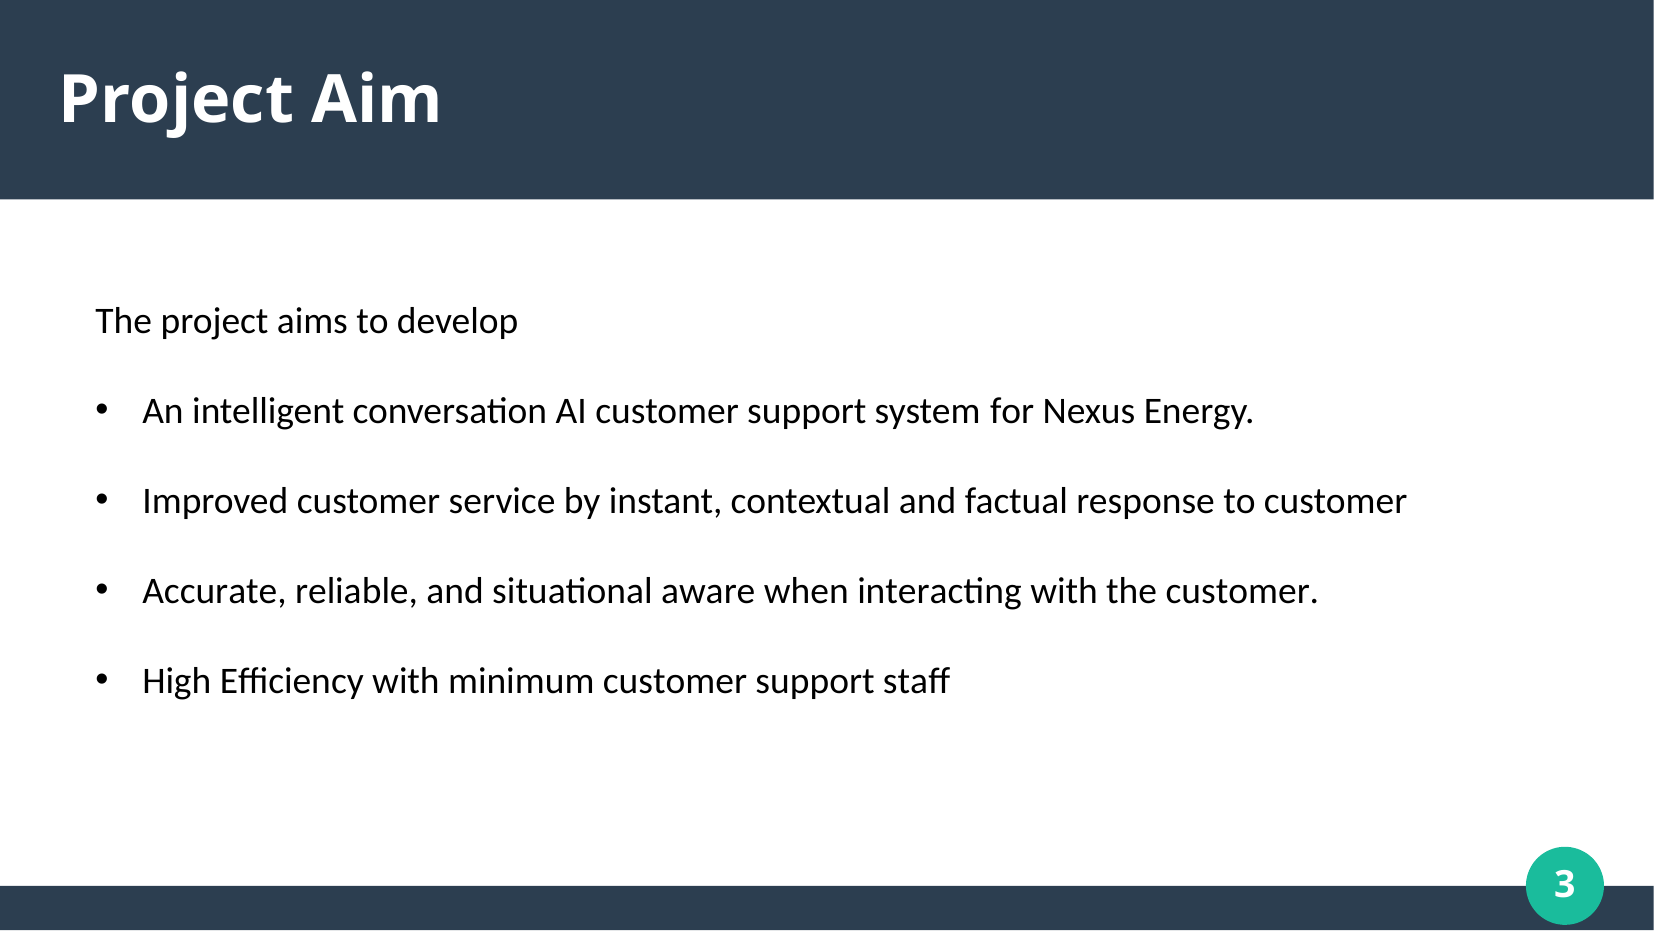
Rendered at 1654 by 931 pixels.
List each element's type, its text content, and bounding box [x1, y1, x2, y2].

title Project Aim [59, 37, 1595, 156]
text_box The project aims to develop An intelligent conversation AI customer support system for Nexus Energy. Improved customer service by instant, contextual and factual response to customer Accurate, reliable, and situational aware when interacting with the customer. High Efficiency with minimum customer support staff [80, 243, 1546, 714]
list [59, 243, 1595, 901]
text_box 4 [1505, 848, 1625, 923]
